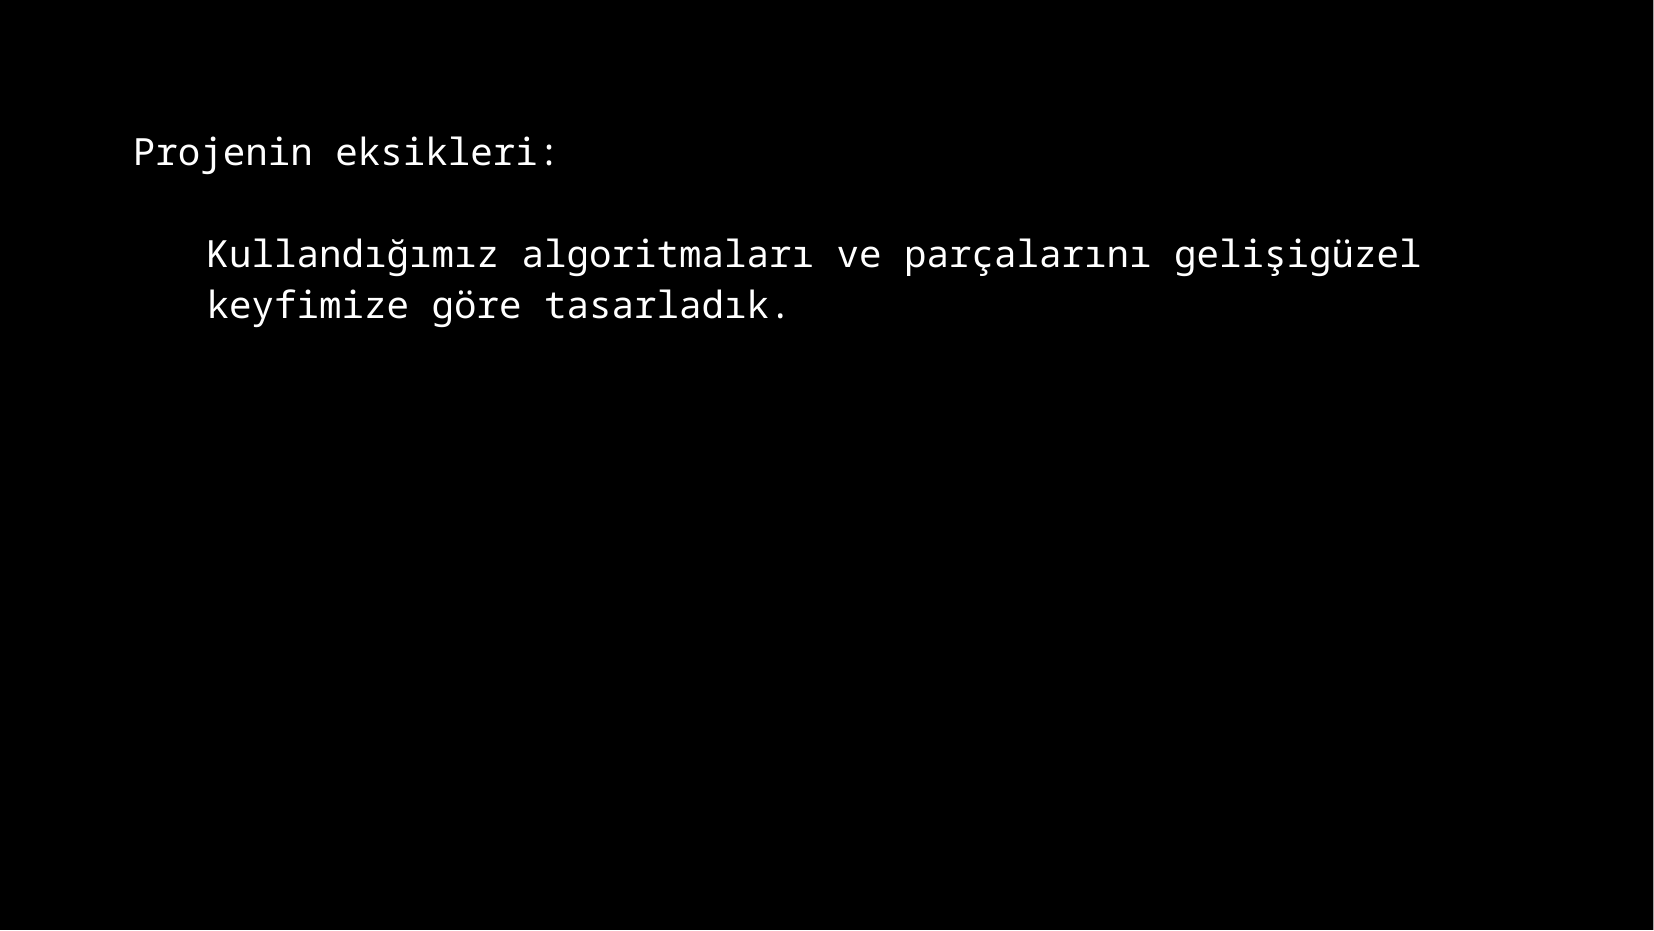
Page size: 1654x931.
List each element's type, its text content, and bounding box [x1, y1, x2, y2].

text_box Projenin eksikleri: Kullandığımız algoritmaları ve parçalarını gelişigüzel keyfimize göre tasarladık. [118, 118, 1536, 827]
